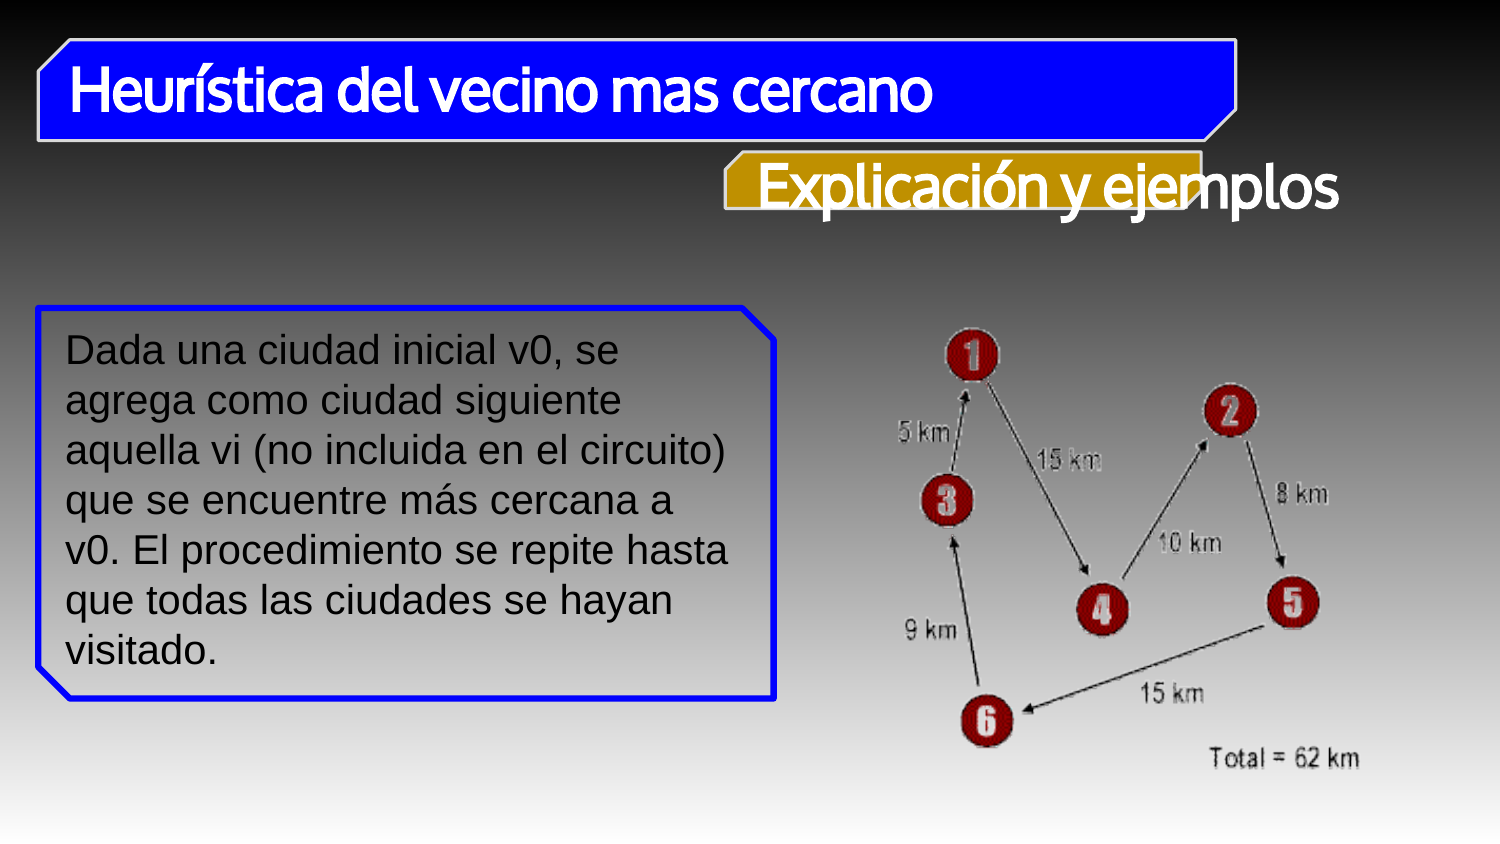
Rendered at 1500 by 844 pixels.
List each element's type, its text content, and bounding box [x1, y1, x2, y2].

text_box [1314, 173, 1339, 210]
text_box [1266, 162, 1280, 210]
picture [893, 322, 1369, 782]
text_box [725, 151, 1228, 224]
text_box Dada una ciudad inicial v0, se agrega como ciudad siguiente aquella vi (no incluida en el circuito) que se encuentre más cercana a v0. El procedimiento se repite hasta que todas las ciudades se hayan visitado. [49, 684, 749, 796]
text_box Dada una ciudad inicial v0, se agrega como ciudad siguiente aquella vi (no incluida en el circuito) que se encuentre más cercana a v0. El procedimiento se repite hasta que todas las ciudades se hayan visitado. [49, 312, 749, 695]
text_box [1231, 173, 1263, 222]
text_box [38, 39, 1236, 141]
text_box [1279, 173, 1312, 210]
